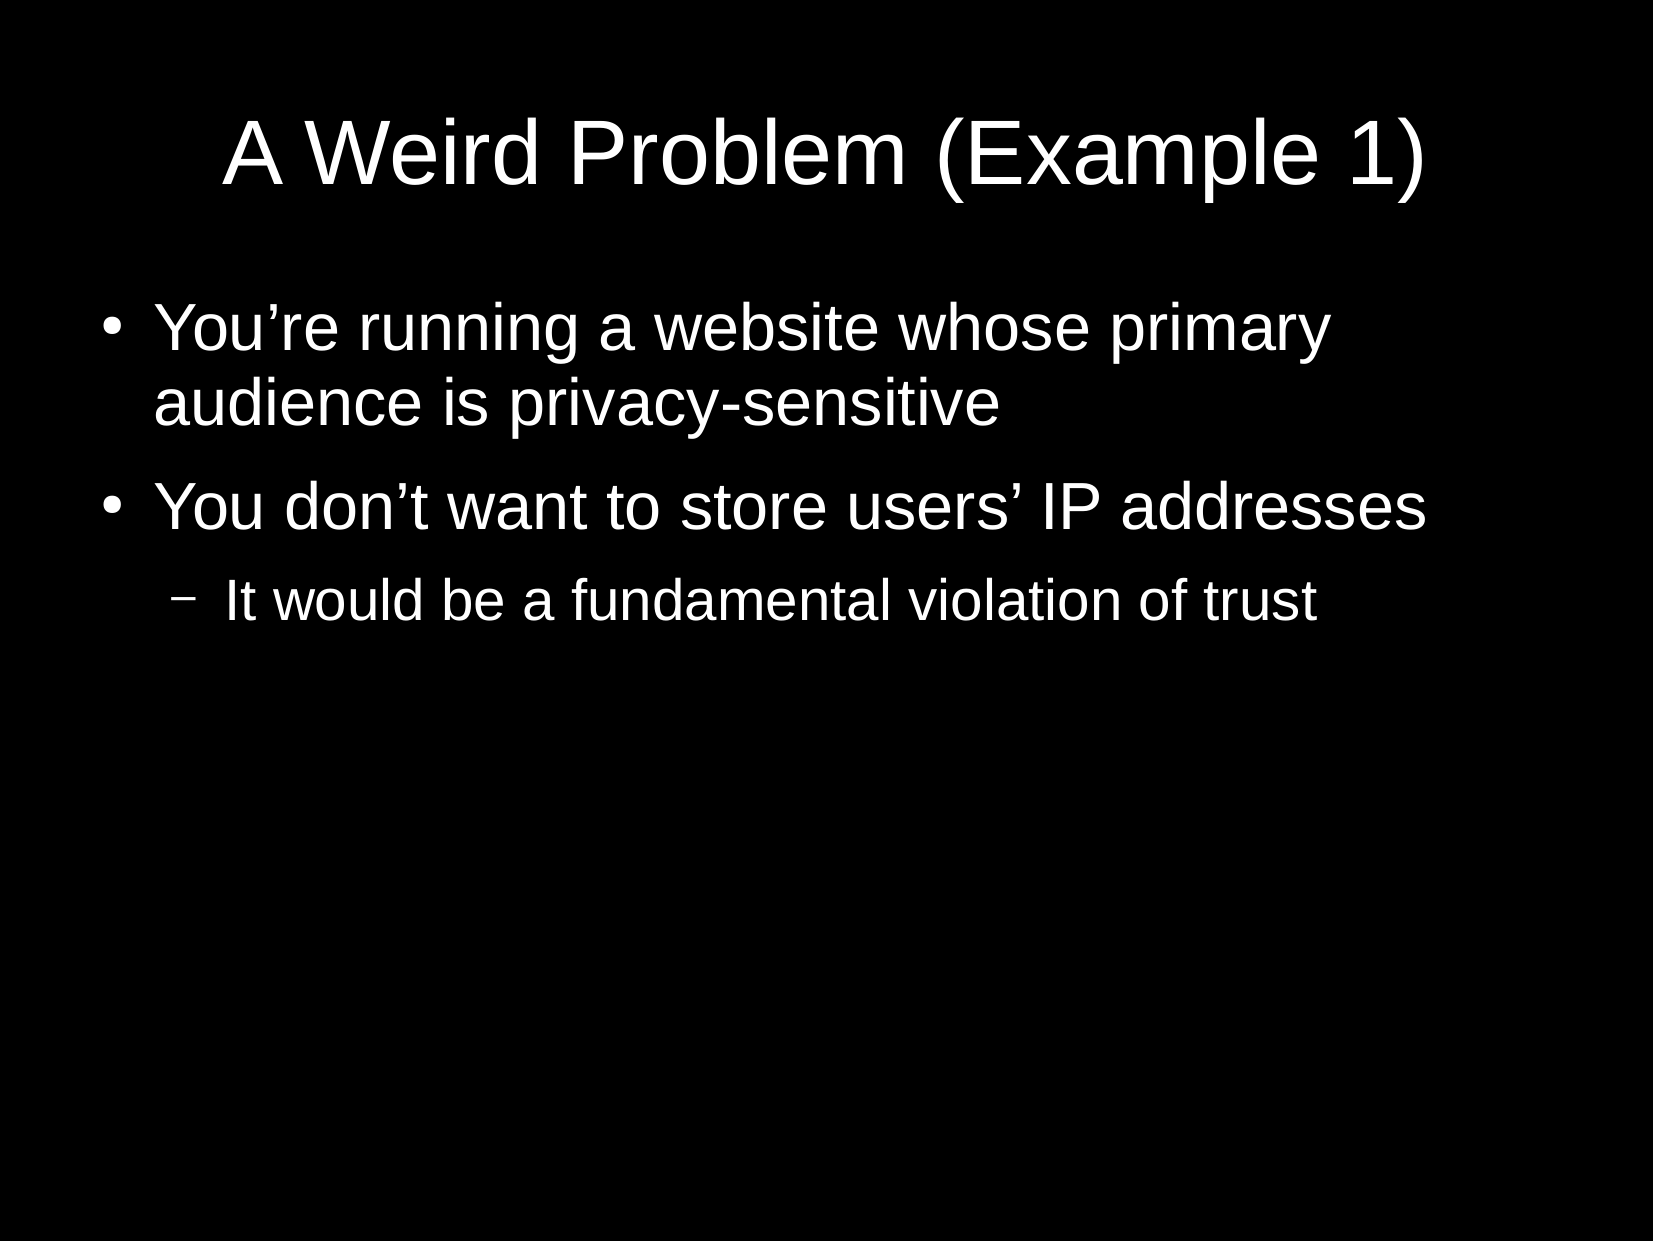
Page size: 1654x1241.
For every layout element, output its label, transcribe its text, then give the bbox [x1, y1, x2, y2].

title A Weird Problem (Example 1) [82, 49, 1571, 257]
list You’re running a website whose primary audience is privacy-sensitive You don’t want to store users’ IP addresses It would be a fundamental violation of trust [82, 290, 1571, 1010]
